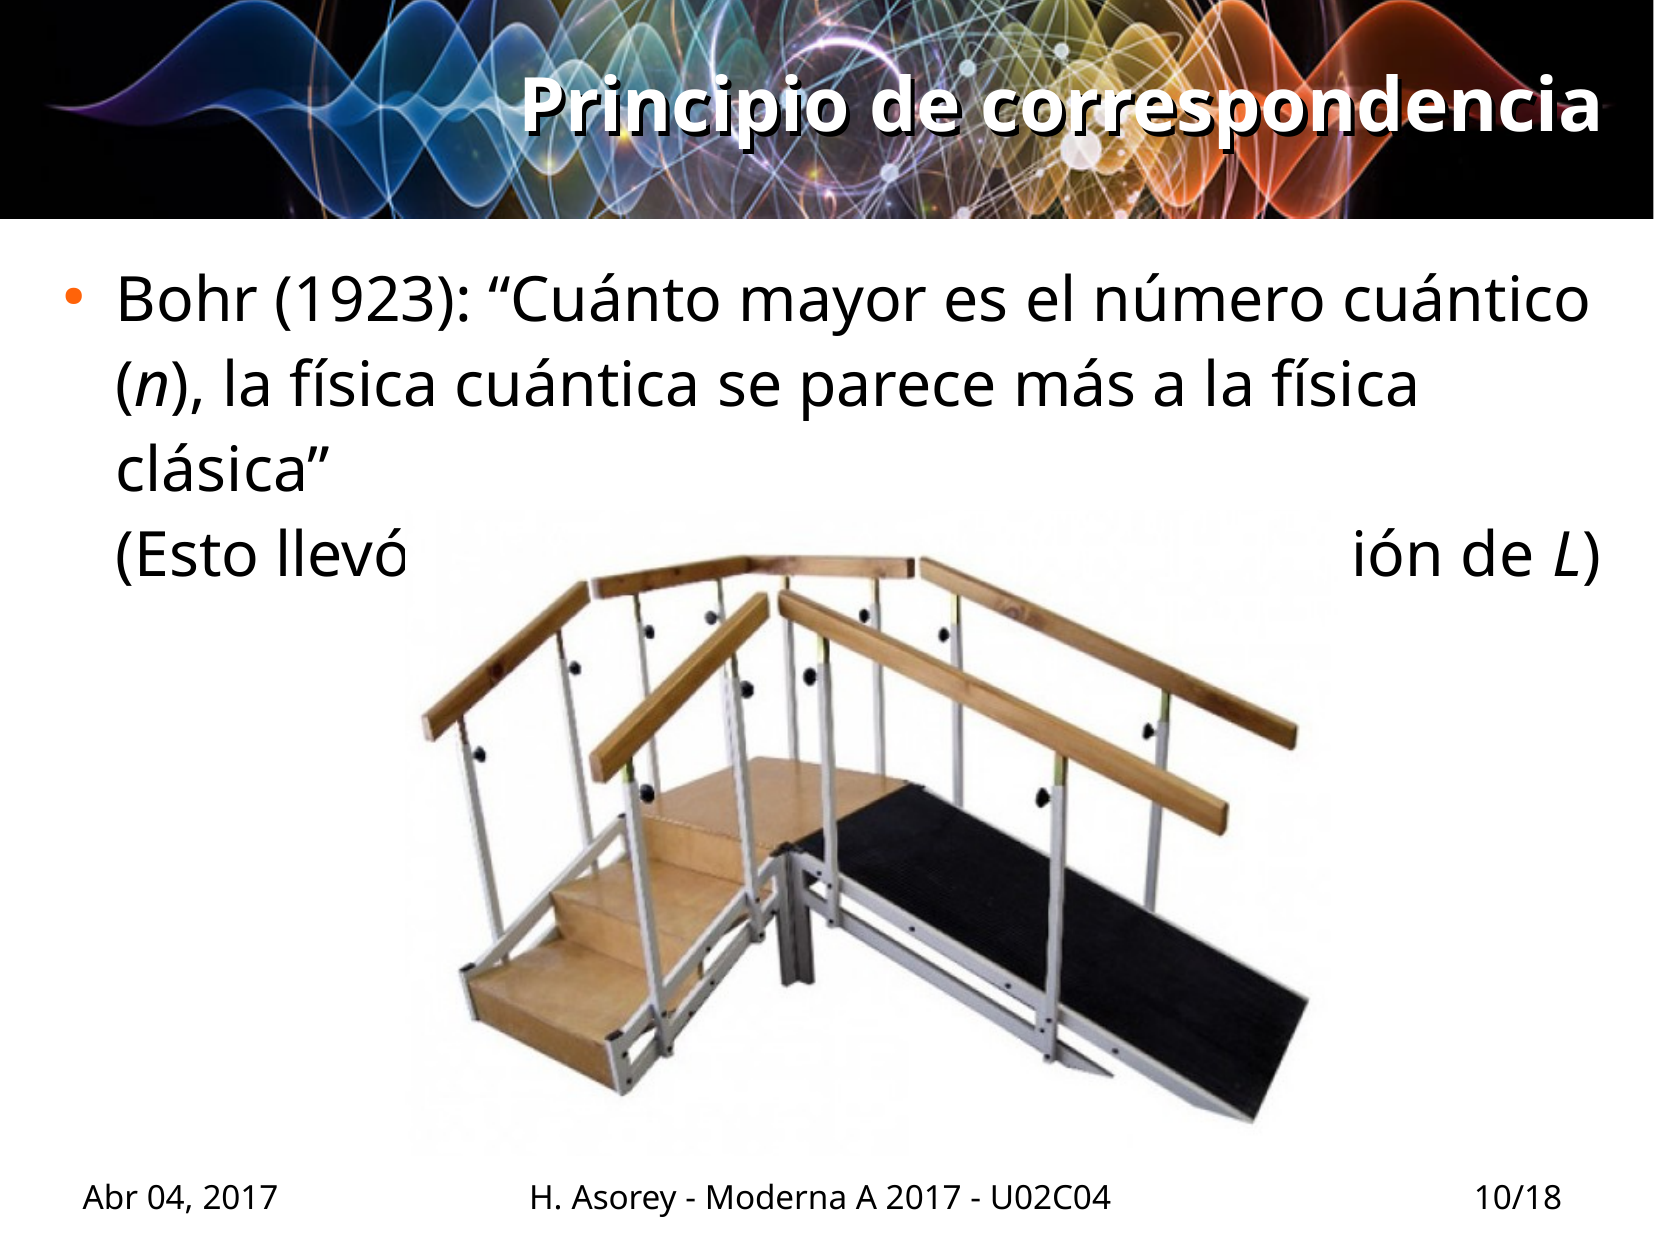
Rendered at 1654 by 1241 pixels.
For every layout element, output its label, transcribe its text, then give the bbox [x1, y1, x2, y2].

title Principio de correspondencia [45, 15, 1606, 191]
picture [405, 510, 1351, 1156]
picture [0, 0, 1654, 219]
list Bohr (1923): “Cuánto mayor es el número cuántico (n), la física cuántica se parece más a la física clásica” (Esto llevó a Bohr a establecer la cuantización de L) [45, 255, 1606, 1156]
